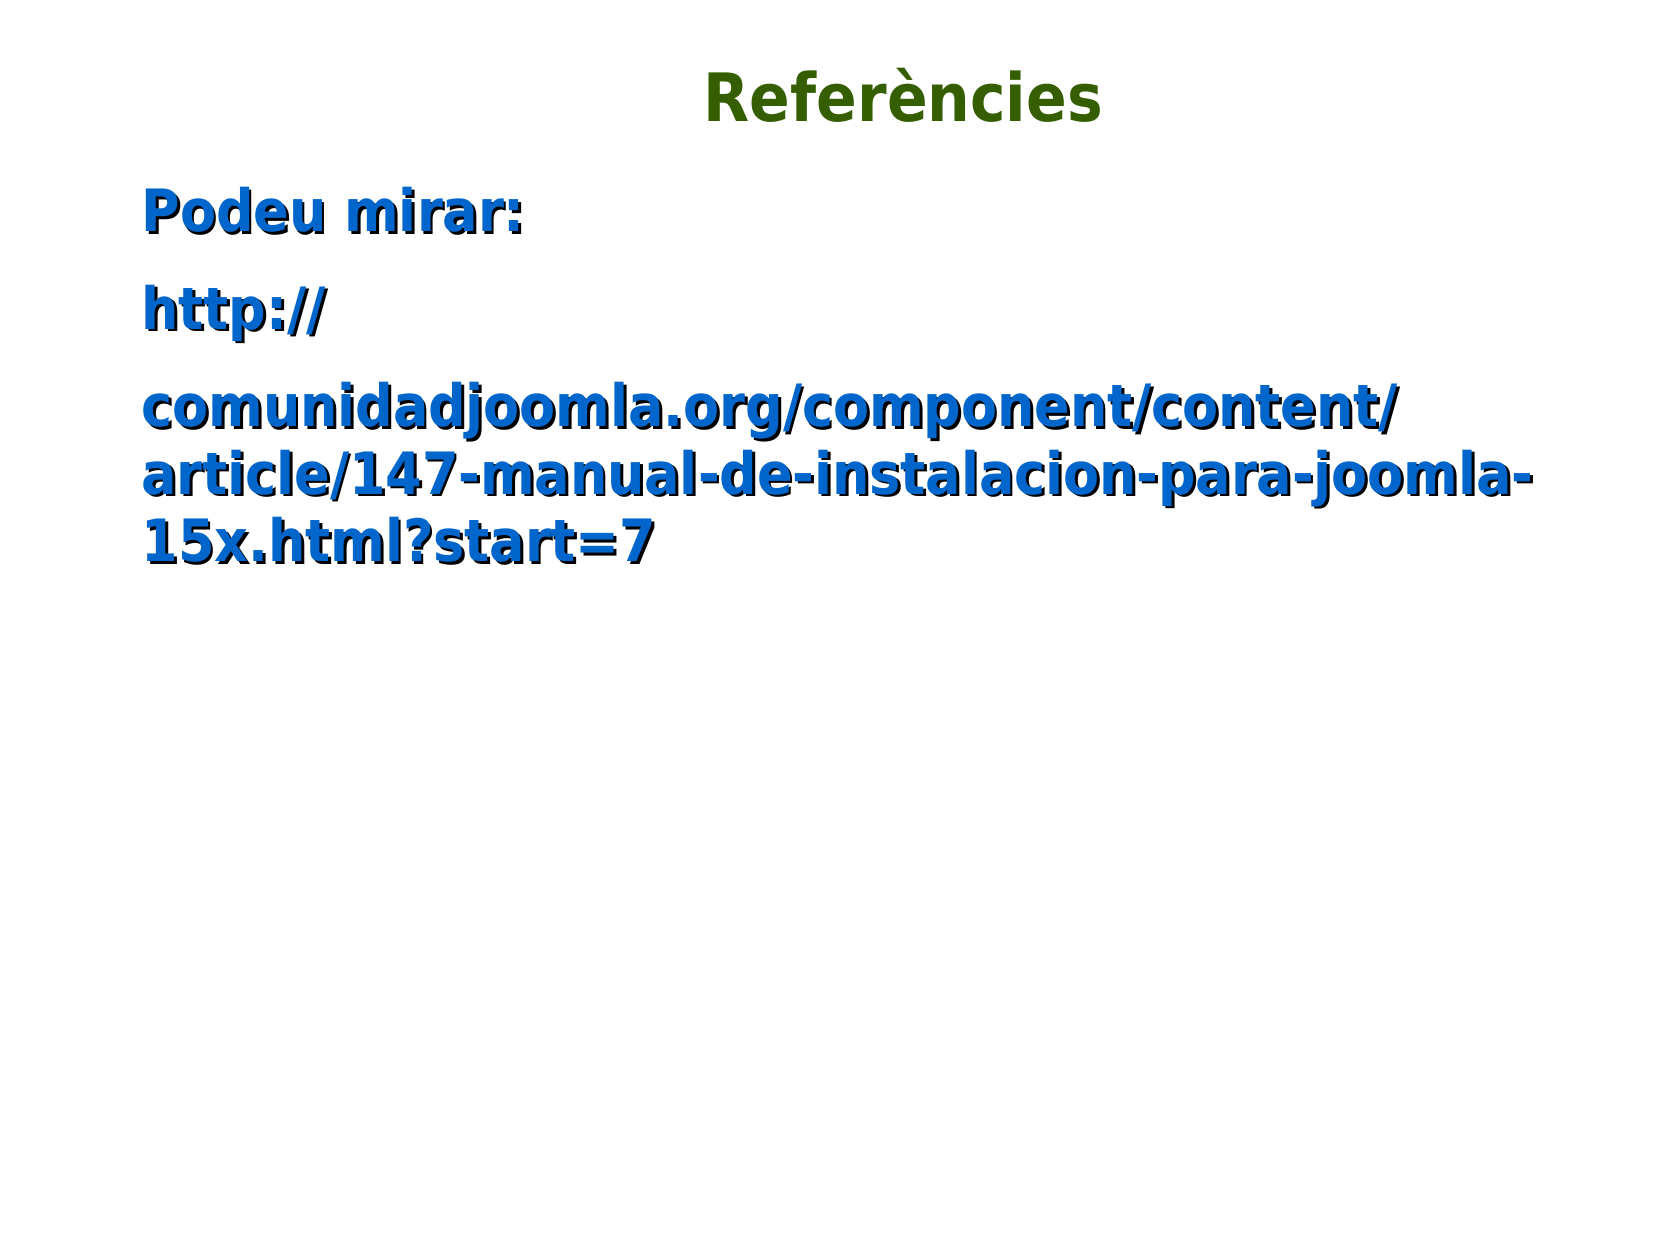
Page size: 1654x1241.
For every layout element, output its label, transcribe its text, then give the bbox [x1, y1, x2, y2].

title Referències [159, 49, 1648, 148]
list Podeu mirar: http:// comunidadjoomla.org/component/content/article/147-manual-de-instalacion-para-joomla-15x.html?start=7 [141, 177, 1630, 1058]
